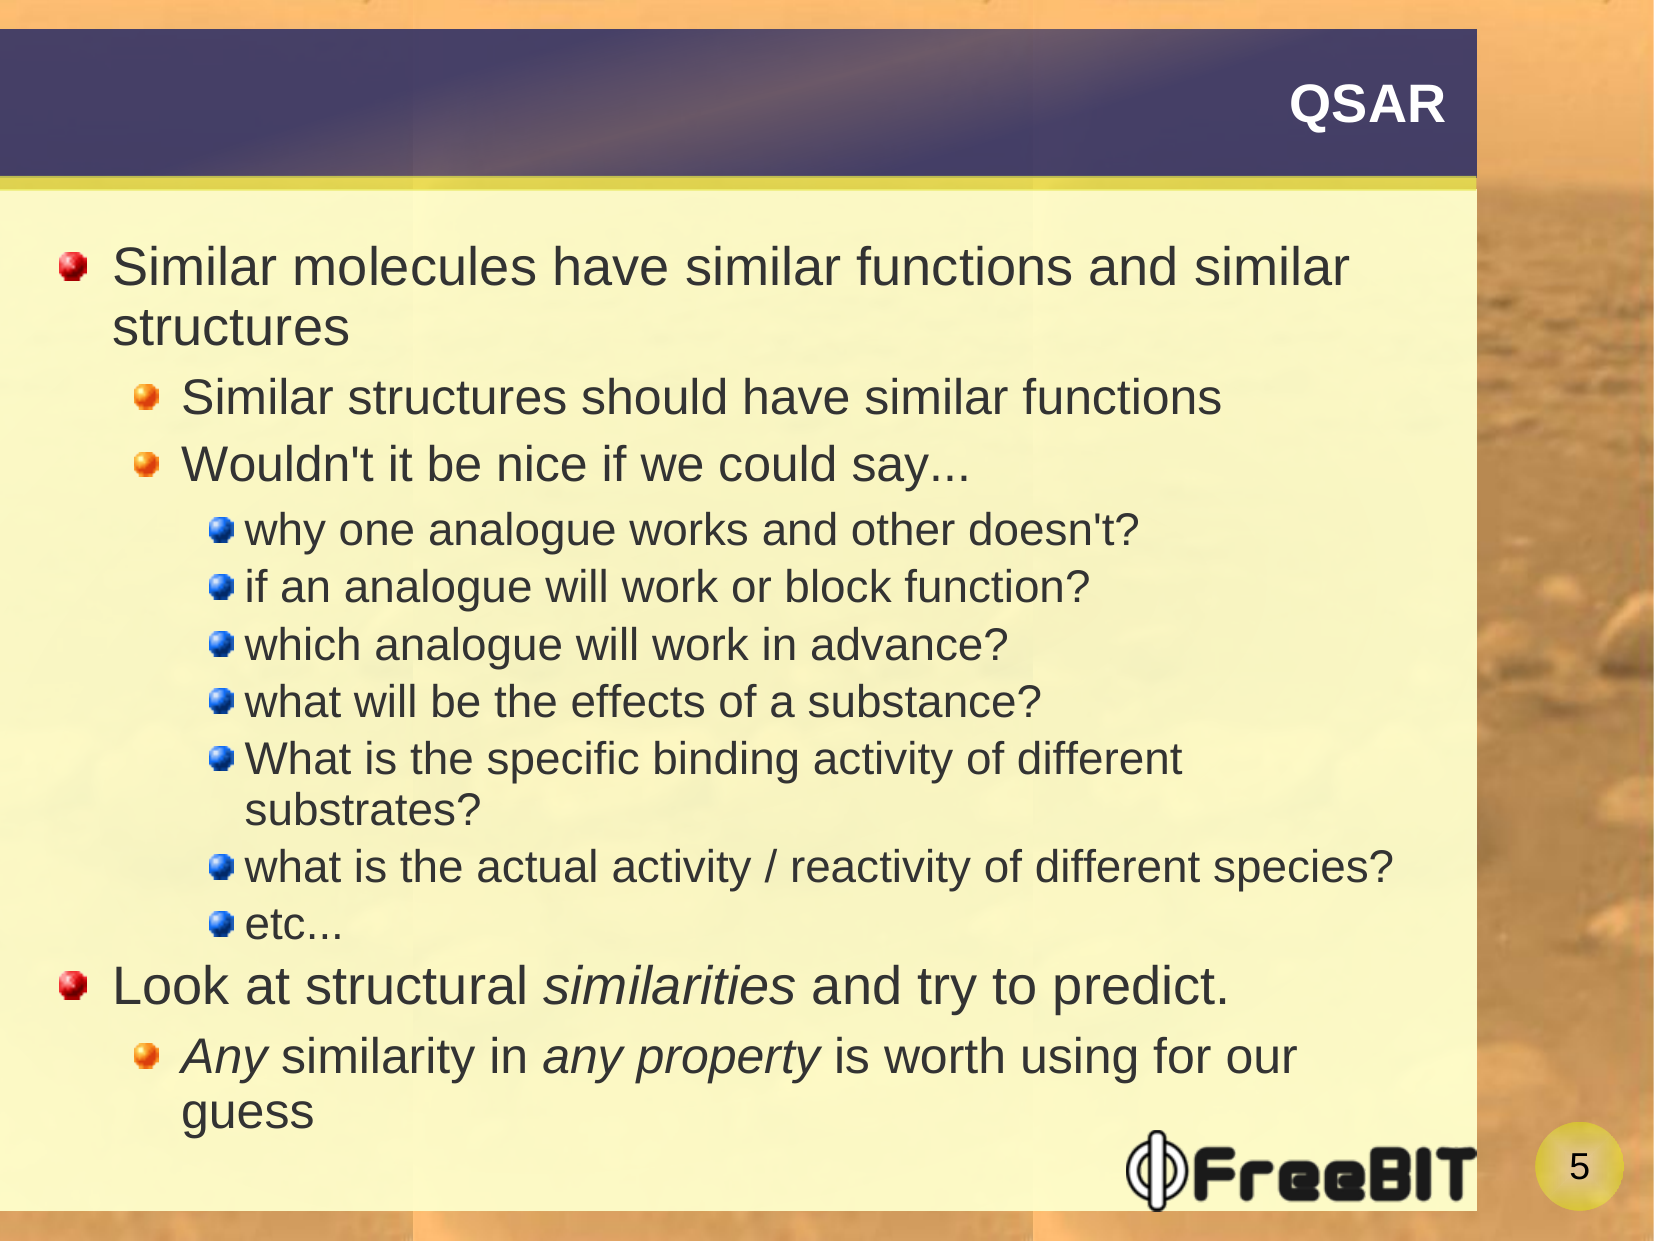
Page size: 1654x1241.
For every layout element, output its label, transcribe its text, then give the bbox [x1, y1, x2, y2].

list Similar molecules have similar functions and similar structures Similar structures should have similar functions Wouldn't it be nice if we could say... why one analogue works and other doesn't? if an analogue will work or block function? which analogue will work in advance? what will be the effects of a substance? What is the specific binding activity of different substrates? what is the actual activity / reactivity of different species? etc... Look at structural similarities and try to predict. Any similarity in any property is worth using for our guess [59, 236, 1418, 1182]
title QSAR [29, 59, 1447, 148]
picture [0, 0, 1654, 1241]
